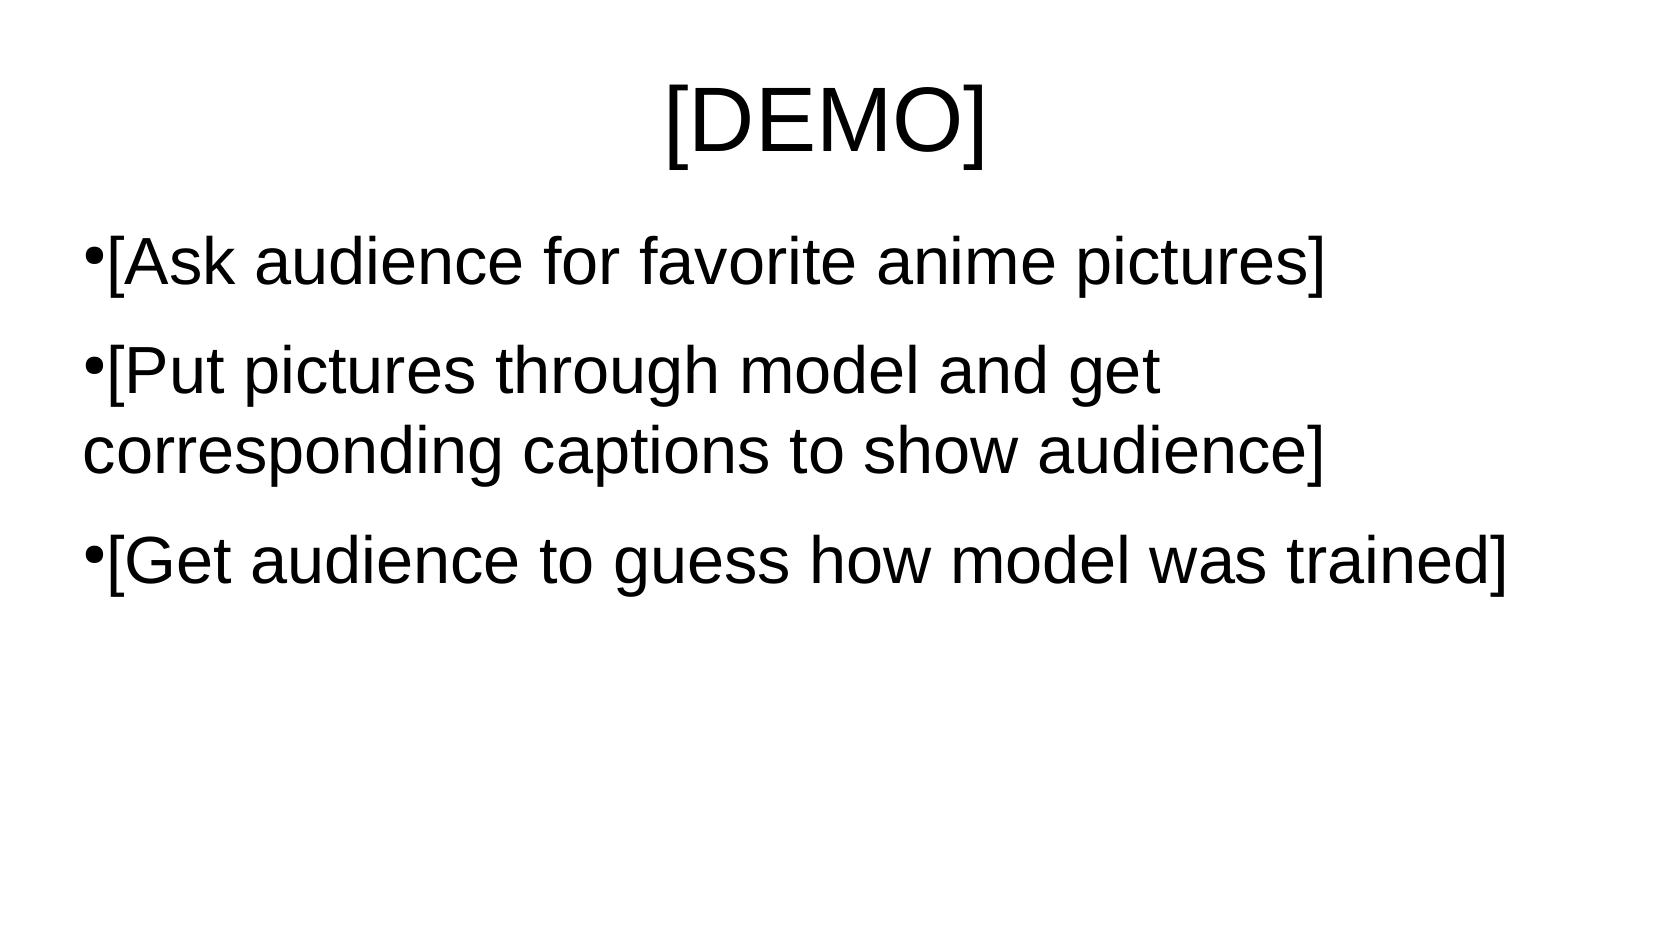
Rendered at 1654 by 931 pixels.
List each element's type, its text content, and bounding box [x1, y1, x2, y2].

title [DEMO] [82, 59, 1571, 171]
list [Ask audience for favorite anime pictures] [Put pictures through model and get corresponding captions to show audience] [Get audience to guess how model was trained] [82, 217, 1571, 758]
